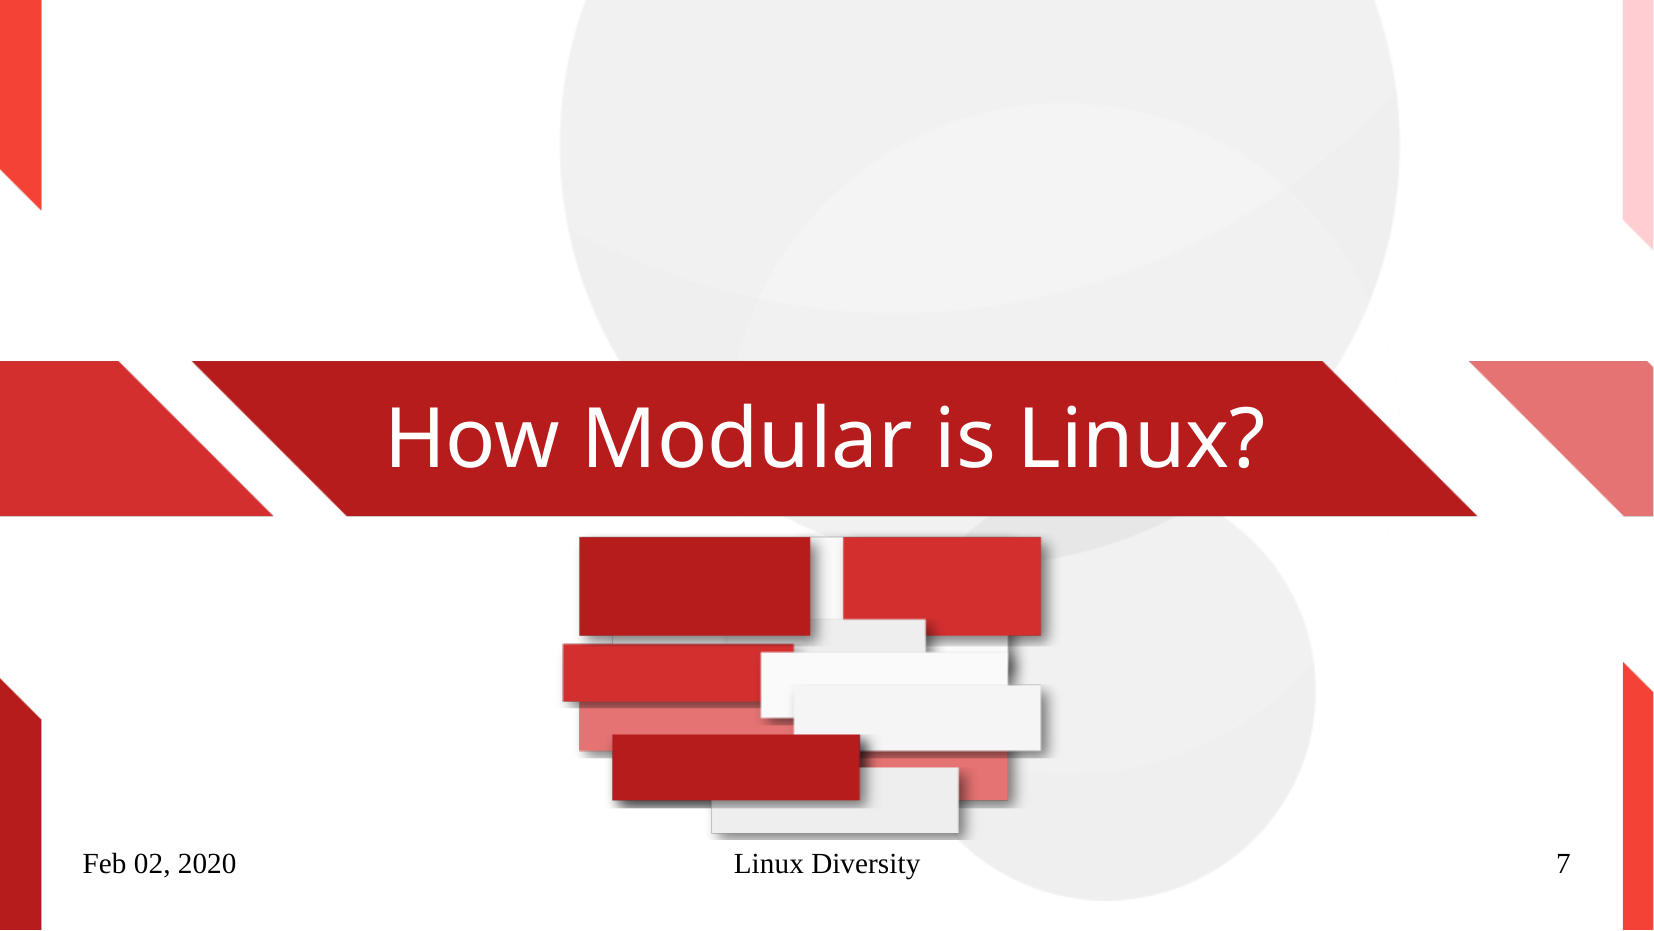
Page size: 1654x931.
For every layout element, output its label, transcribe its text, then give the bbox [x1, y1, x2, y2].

title How Modular is Linux? [82, 360, 1568, 511]
picture [0, 0, 1654, 930]
